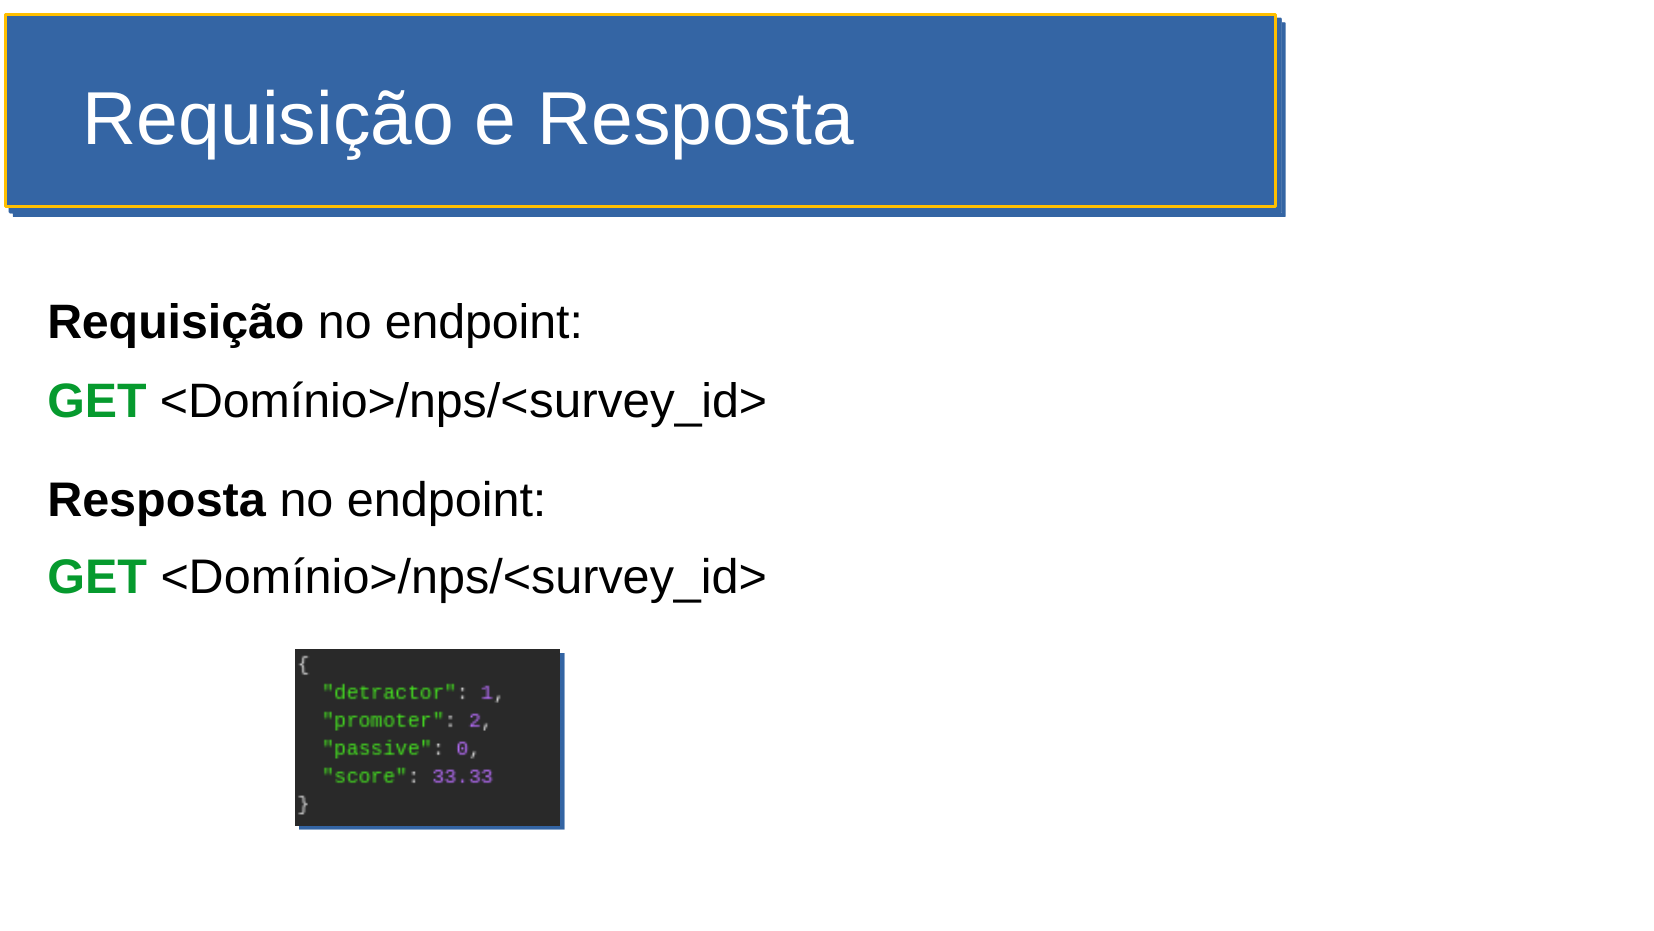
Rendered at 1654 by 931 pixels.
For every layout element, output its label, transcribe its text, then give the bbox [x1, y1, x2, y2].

picture [295, 649, 560, 826]
title Requisição e Resposta [82, 44, 1235, 192]
list Requisição no endpoint: GET <Domínio>/nps/<survey_id> [47, 295, 768, 443]
list Resposta no endpoint: GET <Domínio>/nps/<survey_id> [47, 472, 768, 621]
